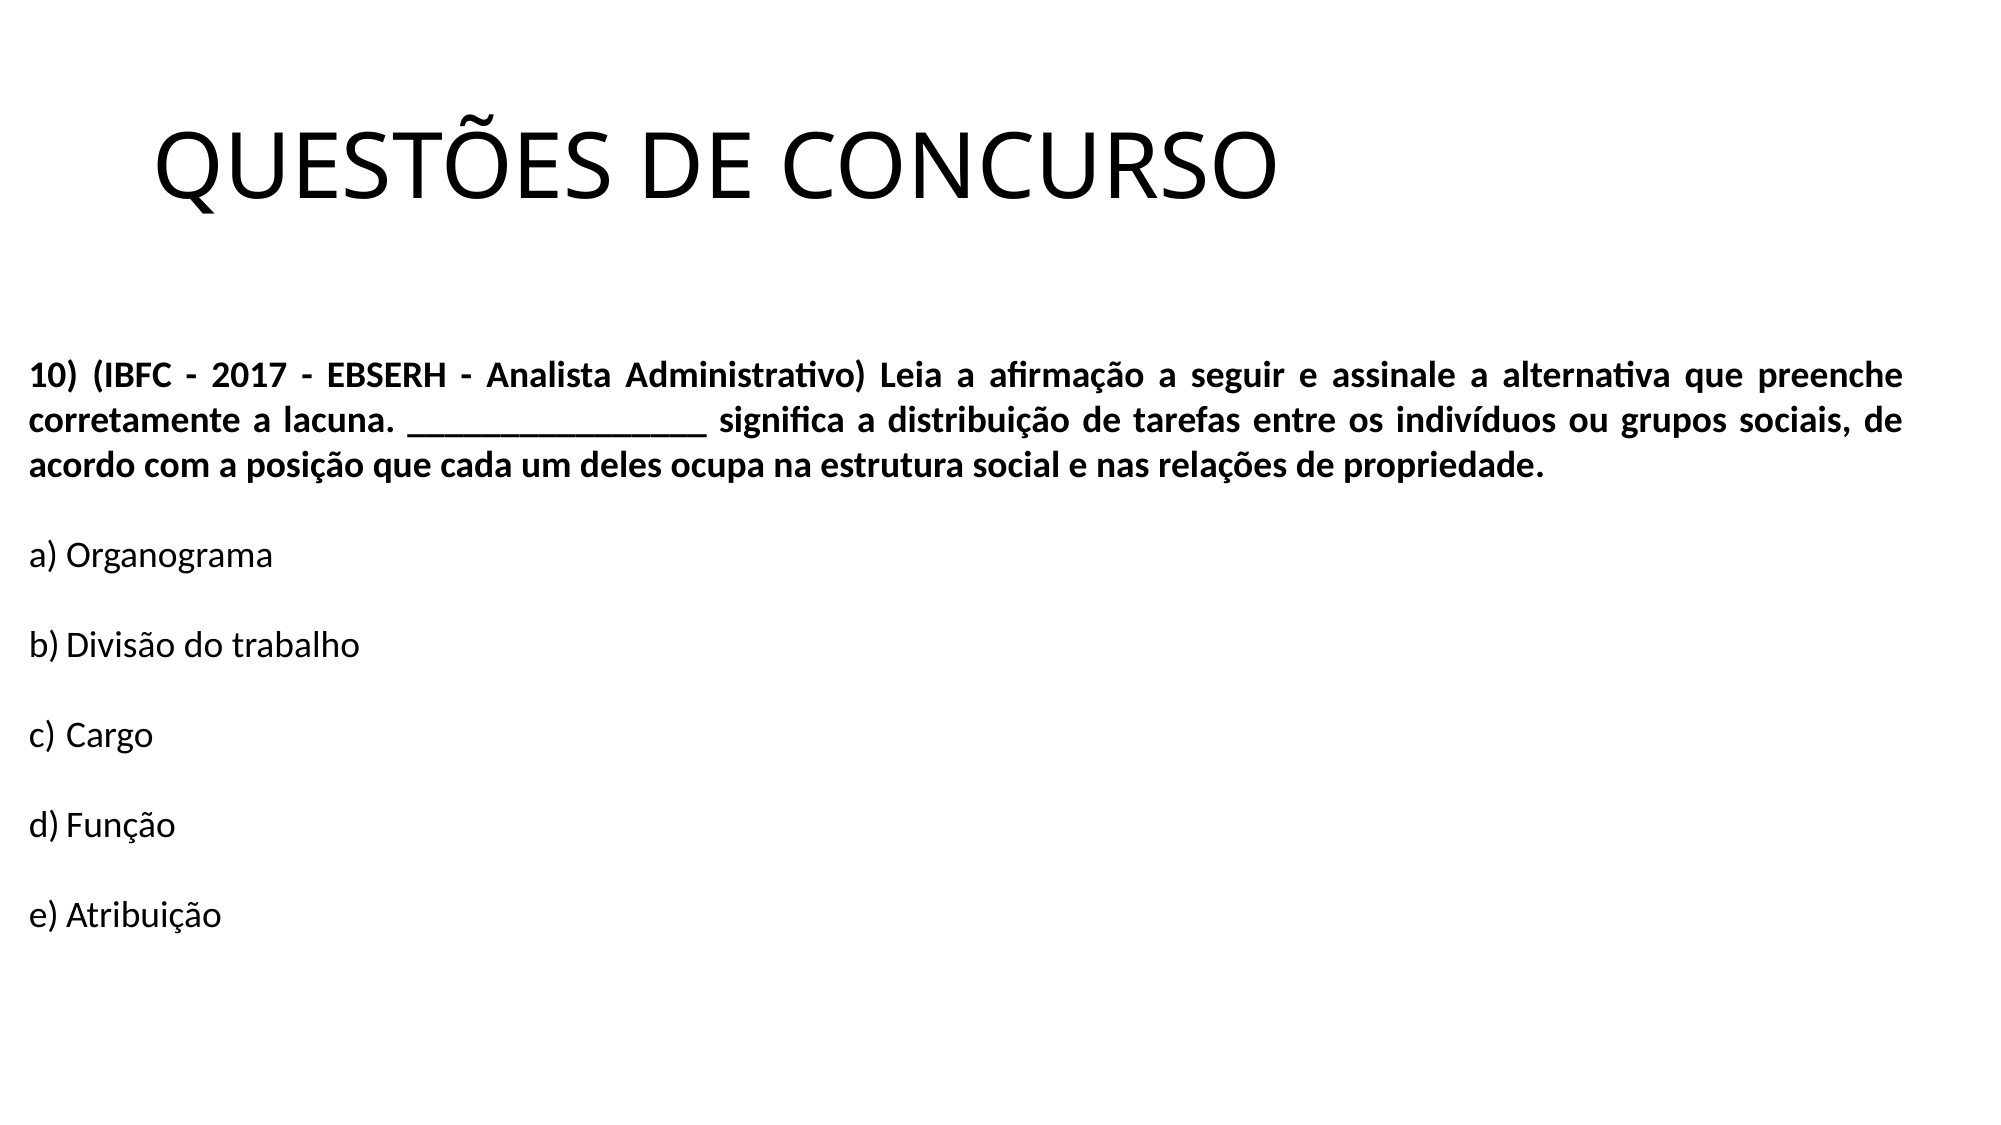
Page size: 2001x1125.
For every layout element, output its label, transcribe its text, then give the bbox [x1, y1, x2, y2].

list 10) (IBFC - 2017 - EBSERH - Analista Administrativo) Leia a afirmação a seguir e assinale a alternativa que preenche corretamente a lacuna. ________________ significa a distribuição de tarefas entre os indivíduos ou grupos sociais, de acordo com a posição que cada um deles ocupa na estrutura social e nas relações de propriedade. Organograma Divisão do trabalho Cargo Função Atribuição [13, 342, 1921, 1035]
title QUESTÕES DE CONCURSO [137, 59, 1863, 278]
